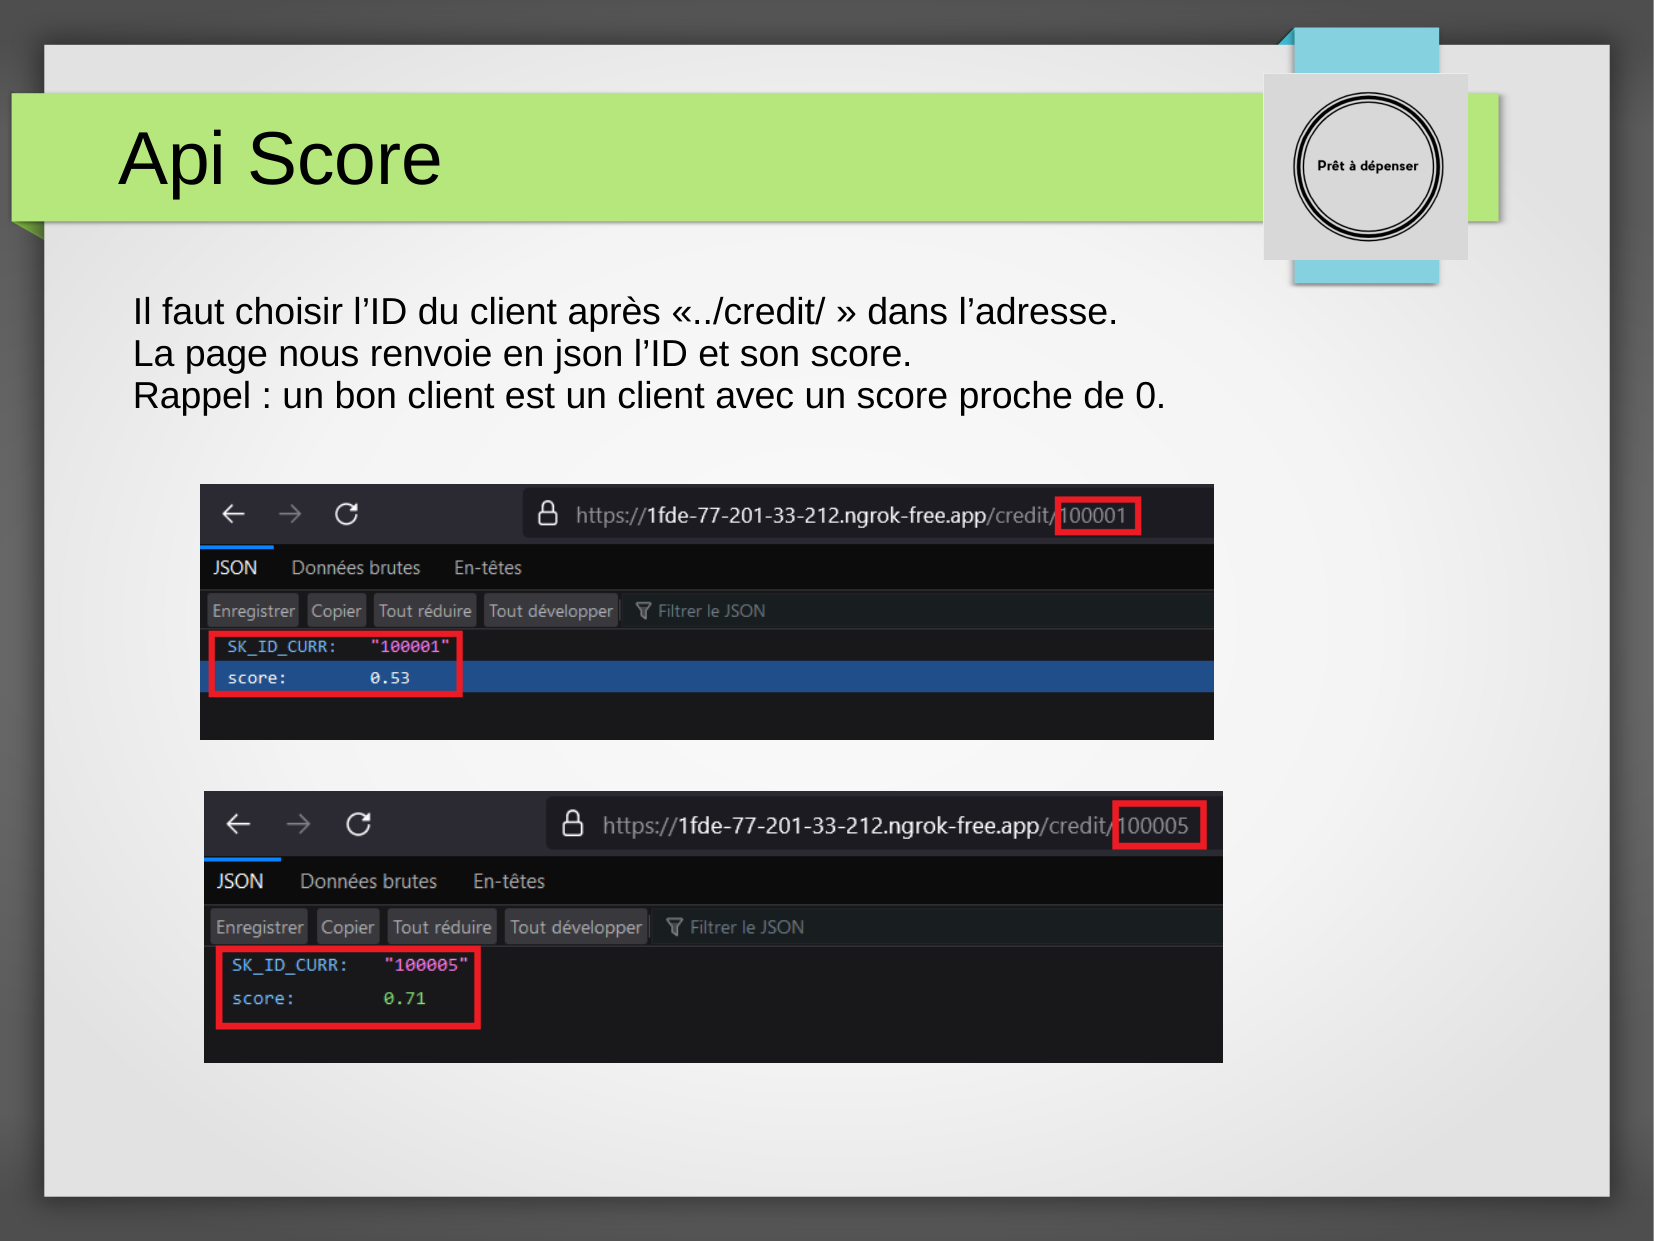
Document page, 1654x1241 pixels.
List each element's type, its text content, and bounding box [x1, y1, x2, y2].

text_box Il faut choisir l’ID du client après «../credit/ » dans l’adresse. La page nous renvoie en json l’ID et son score. Rappel : un bon client est un client avec un score proche de 0. [118, 283, 1359, 425]
title Api Score [118, 116, 1263, 201]
picture [0, 0, 1654, 1241]
